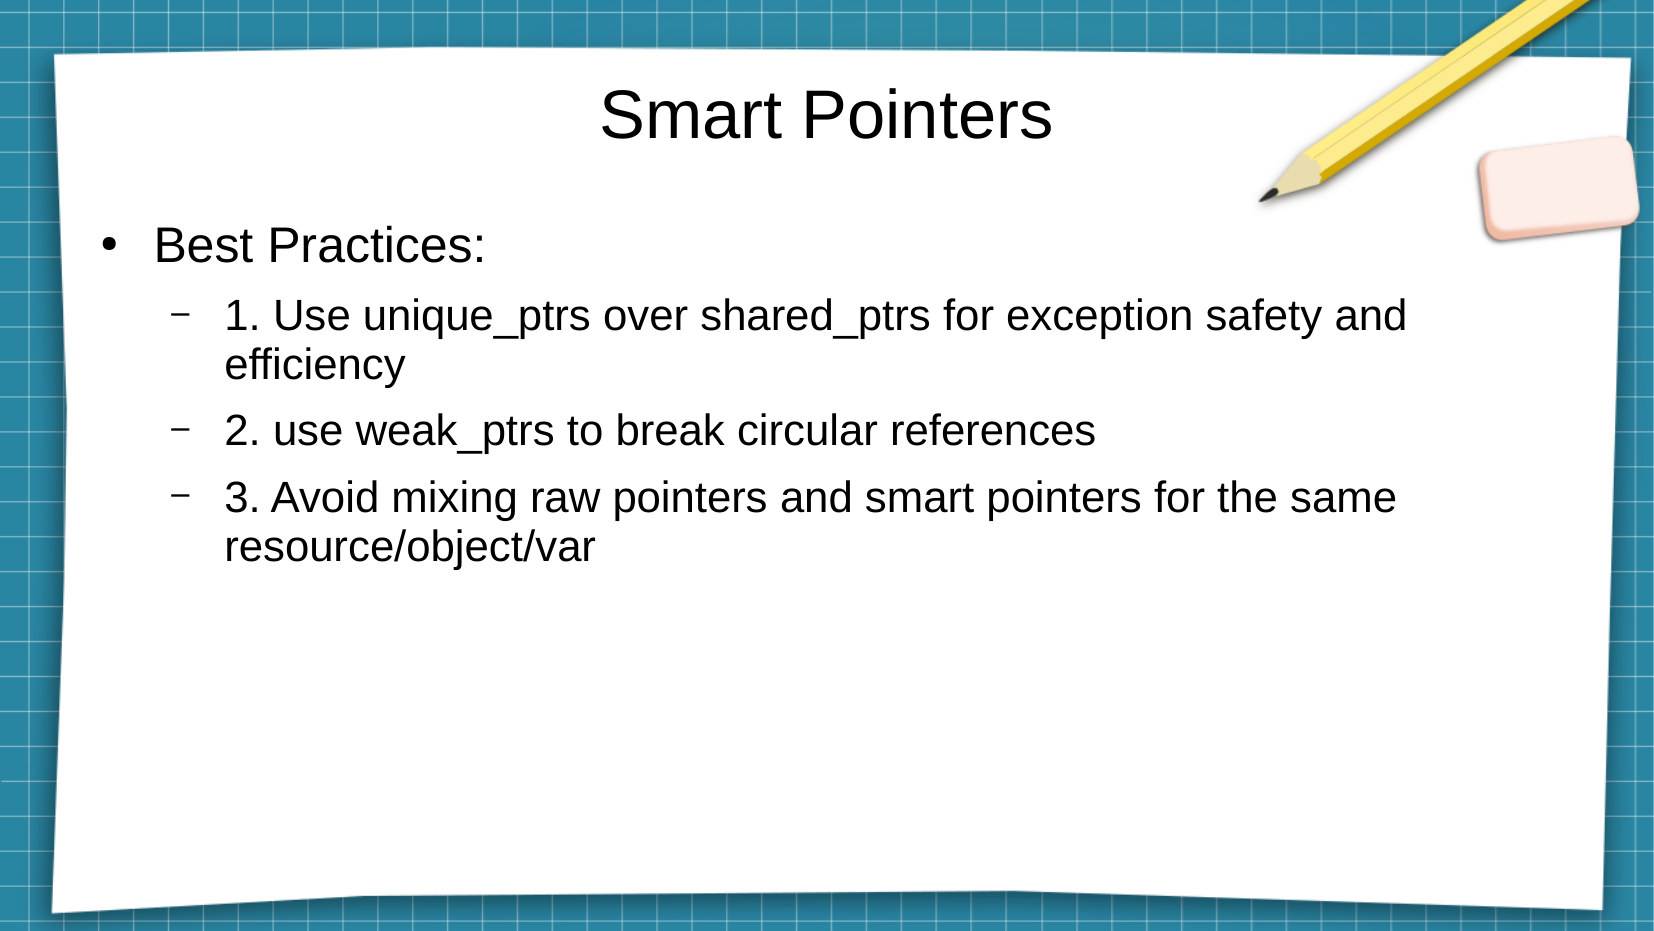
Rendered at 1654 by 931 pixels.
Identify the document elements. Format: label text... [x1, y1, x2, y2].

picture [0, 0, 1654, 931]
list Best Practices: 1. Use unique_ptrs over shared_ptrs for exception safety and efficiency 2. use weak_ptrs to break circular references 3. Avoid mixing raw pointers and smart pointers for the same resource/object/var [82, 217, 1571, 638]
title Smart Pointers [82, 37, 1571, 193]
